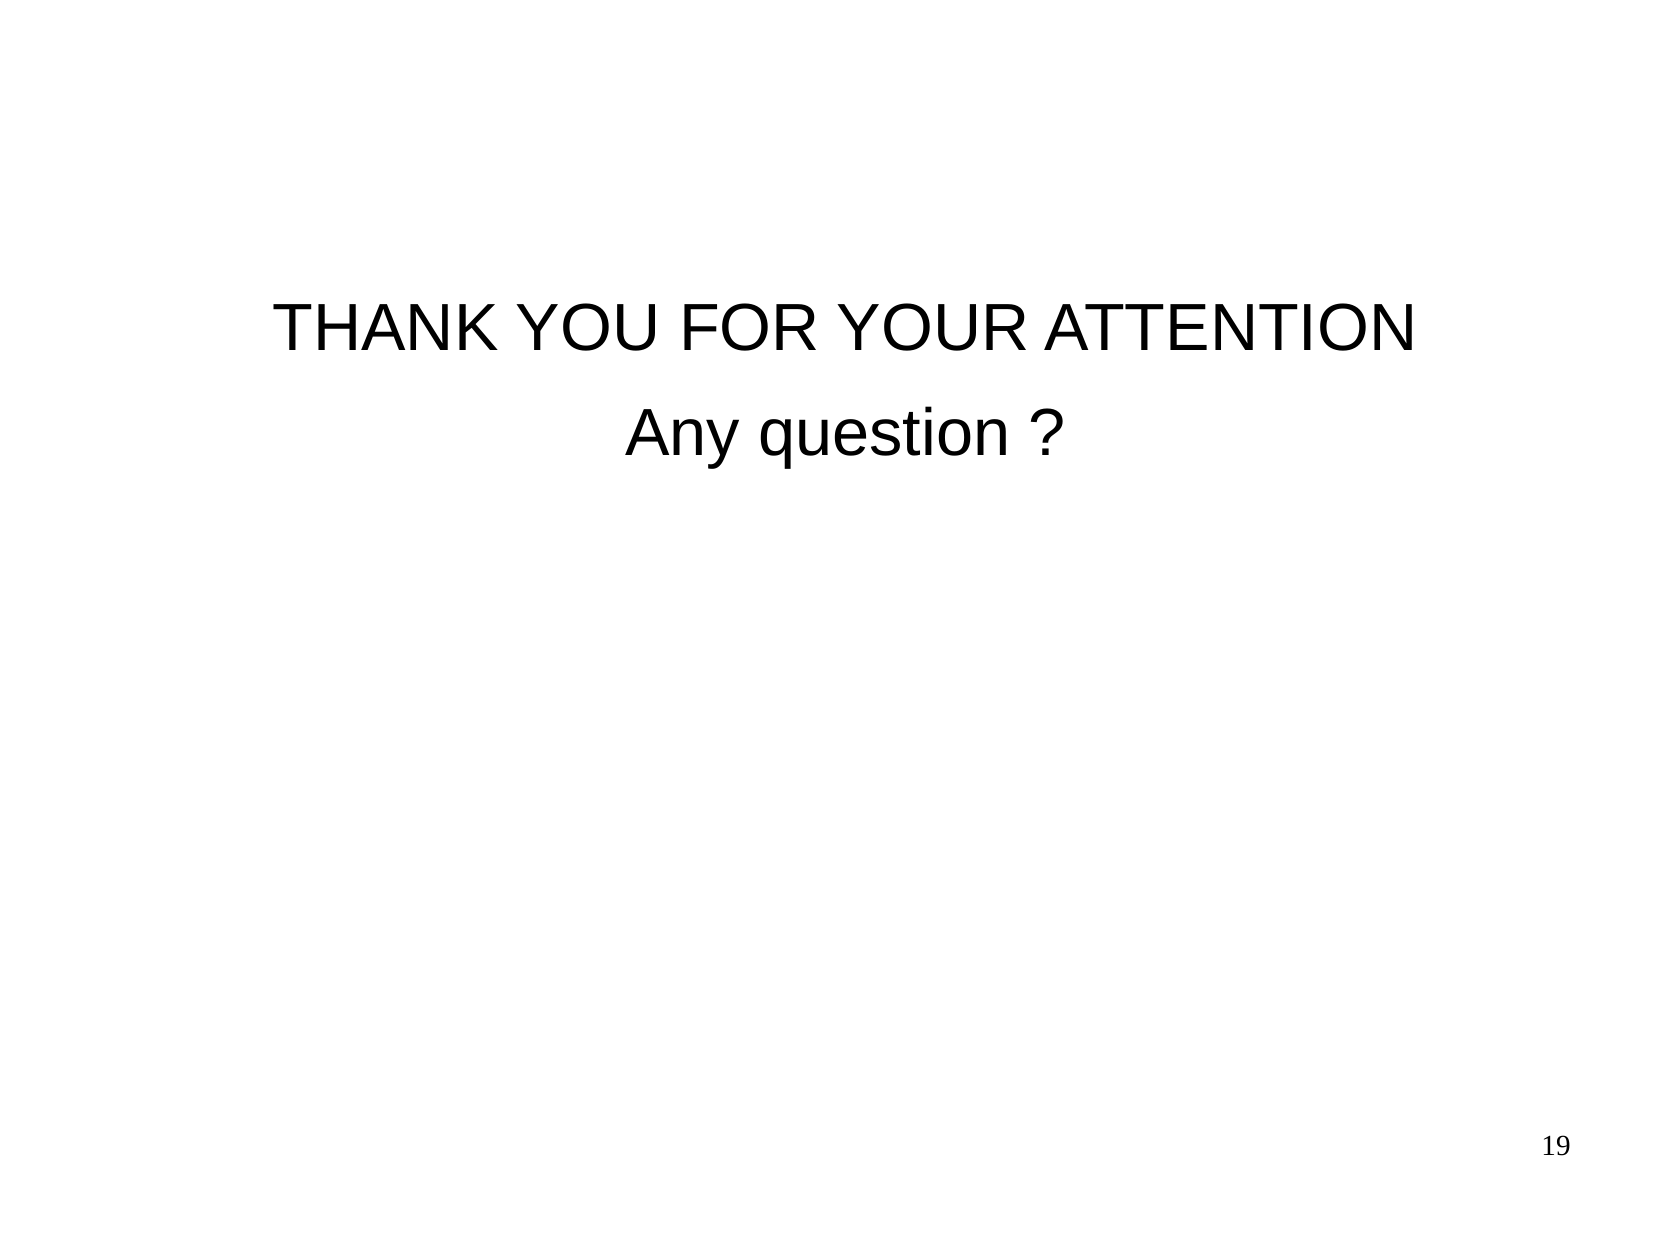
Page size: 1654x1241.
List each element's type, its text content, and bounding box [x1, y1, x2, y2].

list THANK YOU FOR YOUR ATTENTION Any question ? [82, 290, 1538, 1010]
